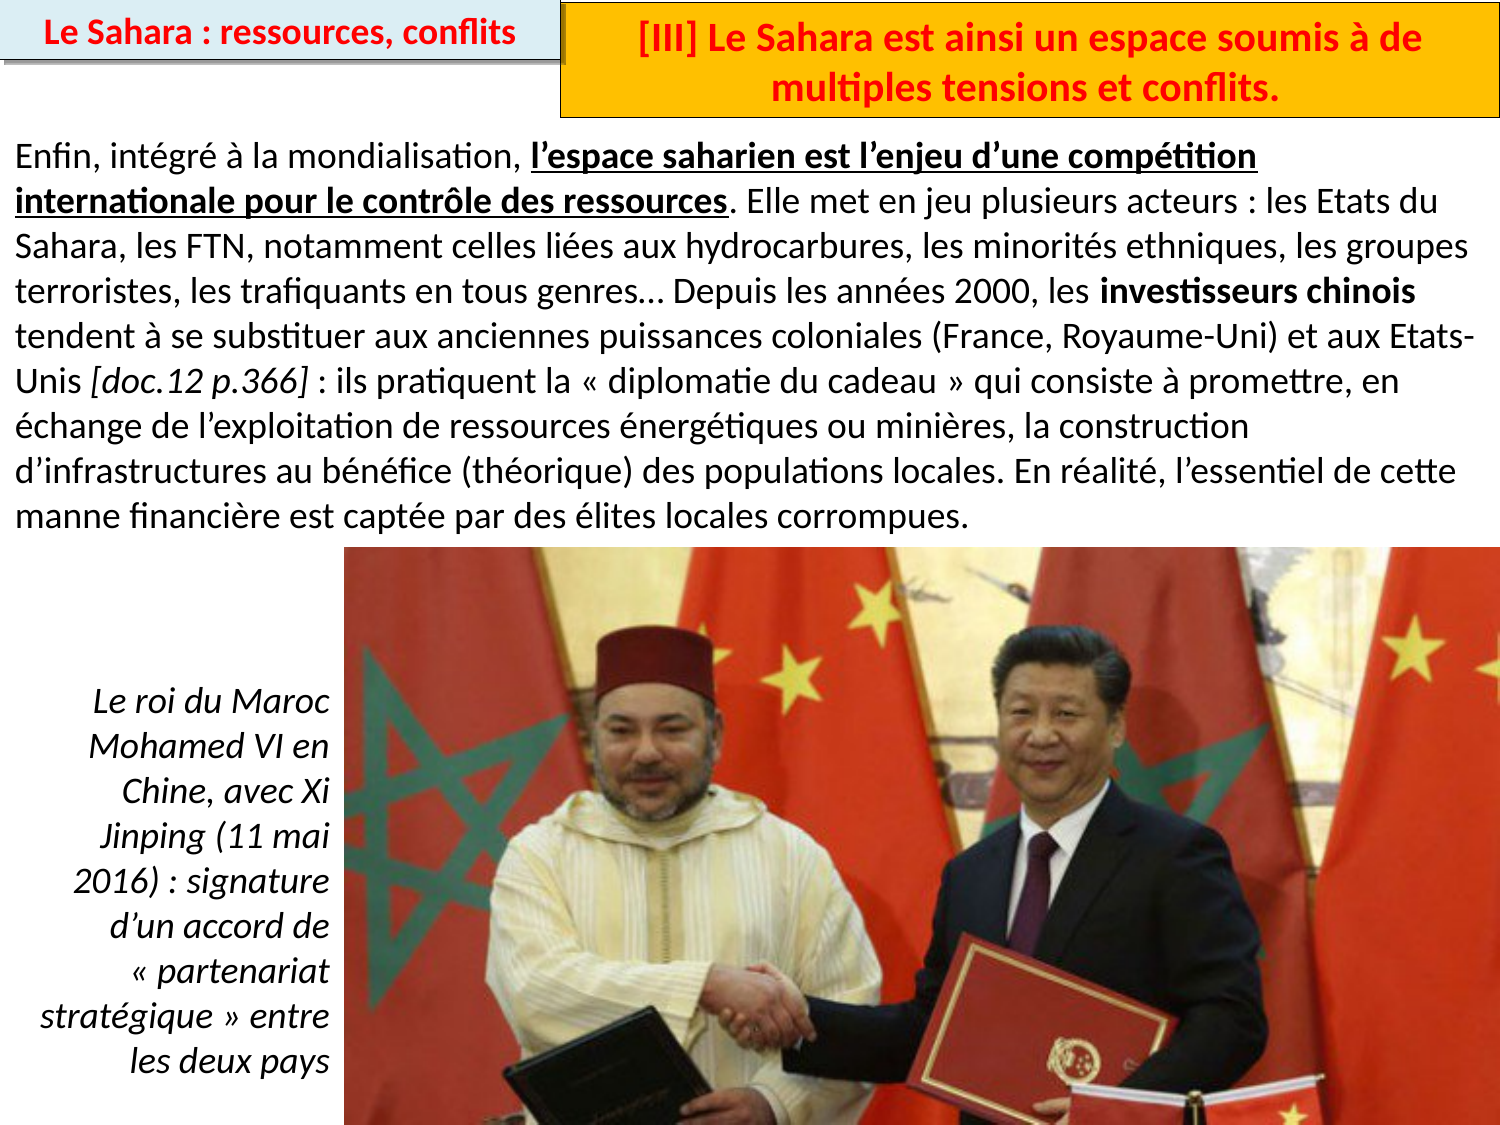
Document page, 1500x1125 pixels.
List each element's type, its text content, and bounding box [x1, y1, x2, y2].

text_box Enfin, intégré à la mondialisation, l’espace saharien est l’enjeu d’une compétition internationale pour le contrôle des ressources. Elle met en jeu plusieurs acteurs : les Etats du Sahara, les FTN, notamment celles liées aux hydrocarbures, les minorités ethniques, les groupes terroristes, les trafiquants en tous genres… Depuis les années 2000, les investisseurs chinois tendent à se substituer aux anciennes puissances coloniales (France, Royaume-Uni) et aux Etats-Unis [doc.12 p.366] : ils pratiquent la « diplomatie du cadeau » qui consiste à promettre, en échange de l’exploitation de ressources énergétiques ou minières, la construction d’infrastructures au bénéfice (théorique) des populations locales. En réalité, l’essentiel de cette manne financière est captée par des élites locales corrompues. [0, 123, 1500, 544]
text_box Le roi du Maroc Mohamed VI en Chine, avec Xi Jinping (11 mai 2016) : signature d’un accord de « partenariat stratégique » entre les deux pays [0, 668, 345, 1089]
text_box Le Sahara : ressources, conflits [0, 0, 561, 60]
picture [344, 547, 1500, 1125]
text_box [III] Le Sahara est ainsi un espace soumis à de multiples tensions et conflits. [560, 2, 1500, 118]
